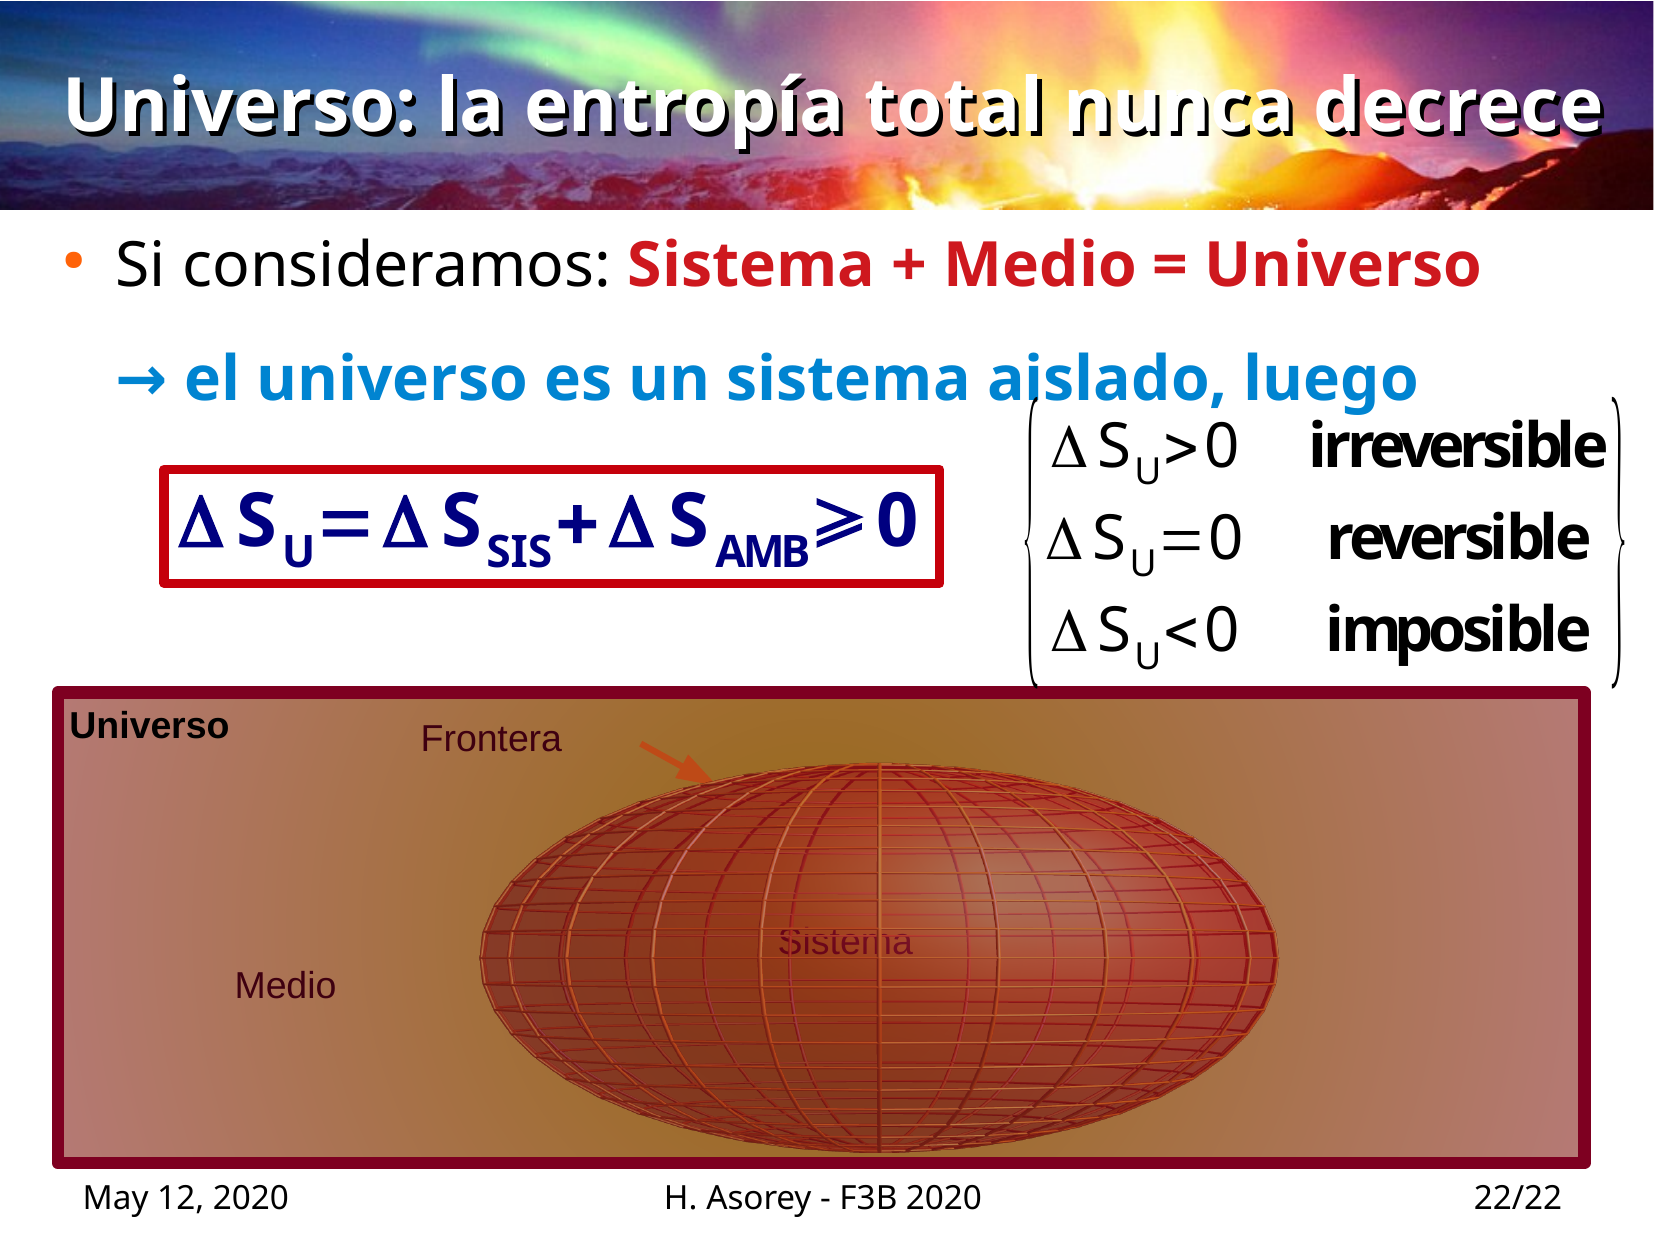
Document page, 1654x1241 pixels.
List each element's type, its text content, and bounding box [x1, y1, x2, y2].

chart [1014, 393, 1640, 692]
list Si consideramos: Sistema + Medio = Universo → el universo es un sistema aislado, luego [45, 219, 1606, 649]
title Universo: la entropía total nunca decrece [45, 15, 1606, 191]
picture [0, 1, 1654, 210]
text_box Universo [54, 697, 308, 784]
text_box [53, 692, 1585, 1163]
chart [168, 474, 935, 579]
